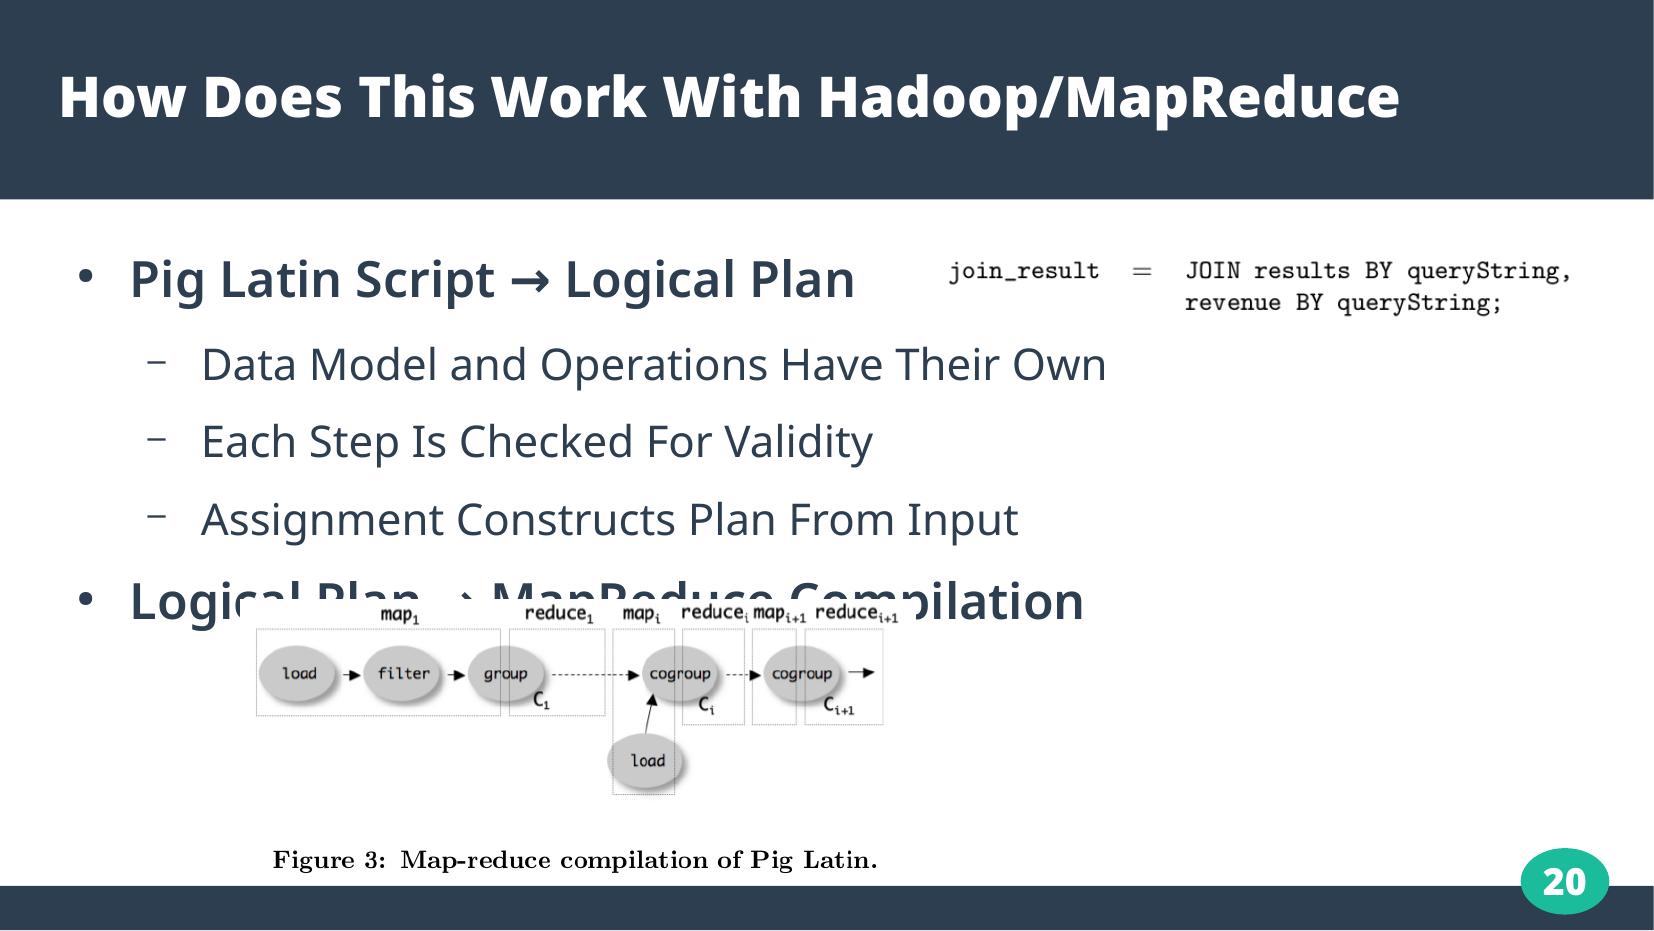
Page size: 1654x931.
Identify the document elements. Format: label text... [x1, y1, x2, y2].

list Pig Latin Script → Logical Plan Data Model and Operations Have Their Own Each Step Is Checked For Validity Assignment Constructs Plan From Input Logical Plan → MapReduce Compilation [59, 243, 1595, 864]
picture [945, 239, 1576, 329]
picture [240, 599, 916, 886]
title How Does This Work With Hadoop/MapReduce [59, 37, 1595, 155]
